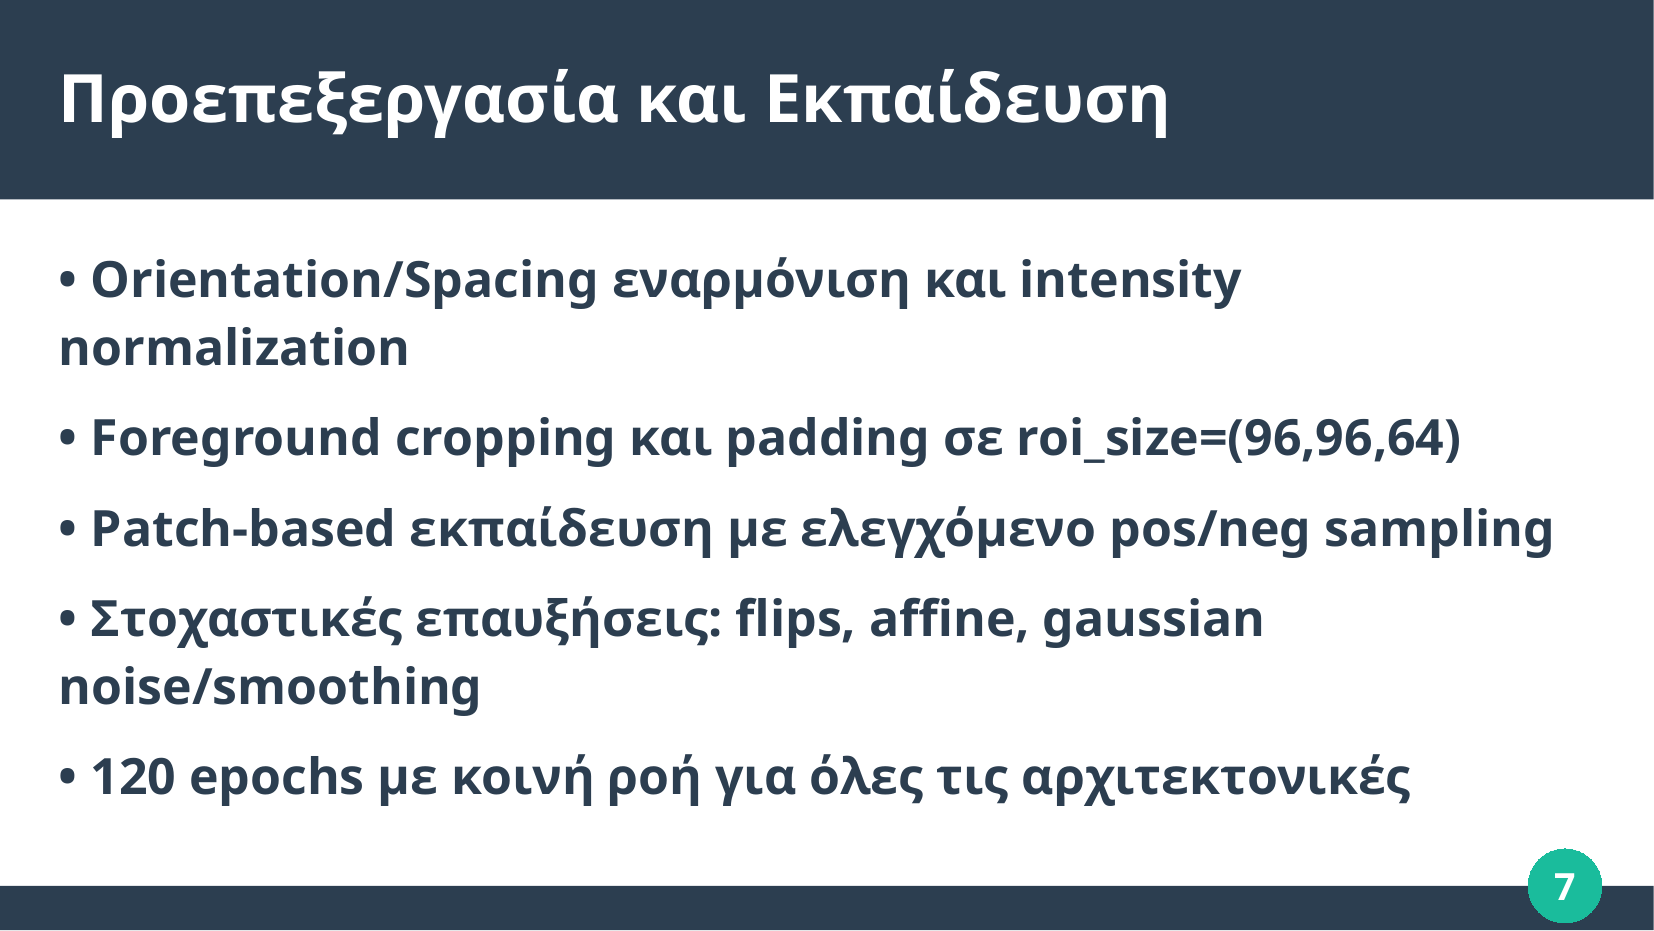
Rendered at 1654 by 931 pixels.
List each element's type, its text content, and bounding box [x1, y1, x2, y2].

title Προεπεξεργασία και Εκπαίδευση [59, 37, 1595, 156]
list • Orientation/Spacing εναρμόνιση και intensity normalization • Foreground cropping και padding σε roi_size=(96,96,64) • Patch-based εκπαίδευση με ελεγχόμενο pos/neg sampling • Στοχαστικές επαυξήσεις: flips, affine, gaussian noise/smoothing • 120 epochs με κοινή ροή για όλες τις αρχιτεκτονικές [59, 243, 1595, 864]
